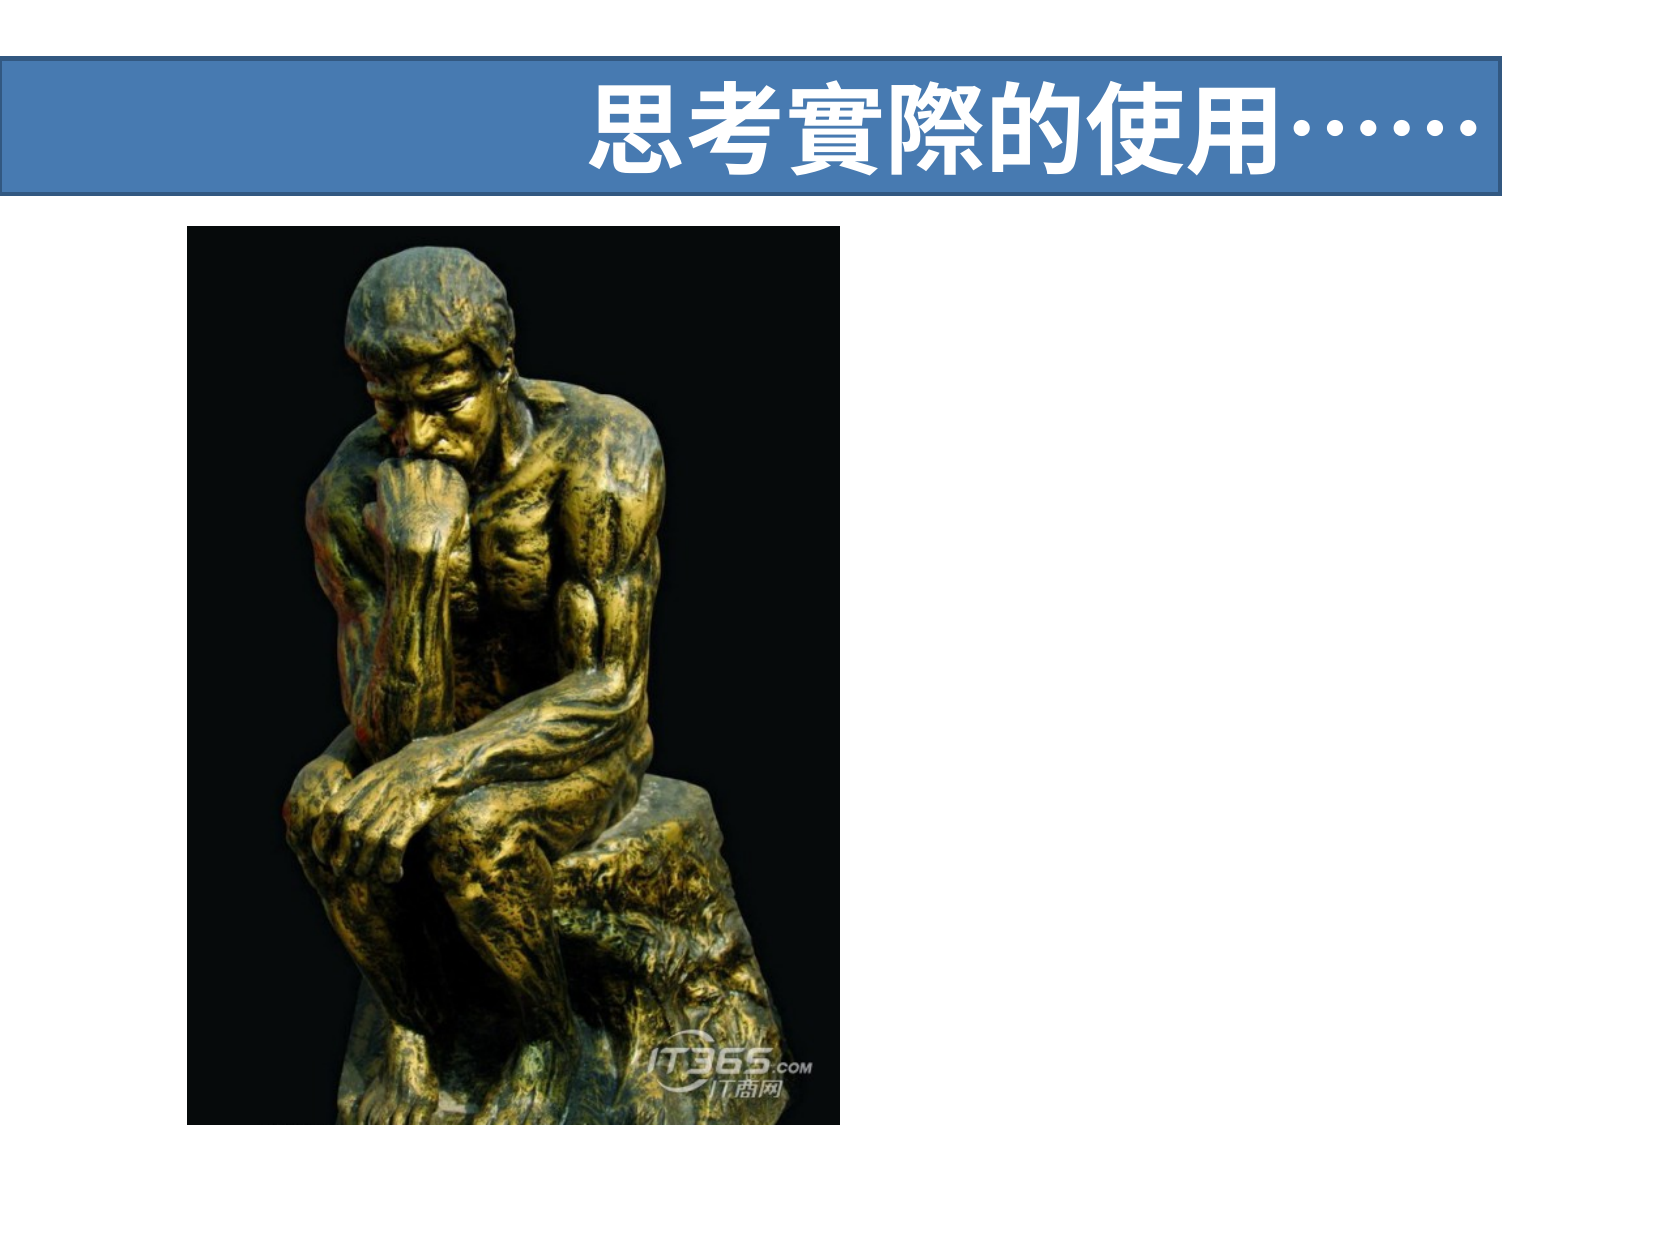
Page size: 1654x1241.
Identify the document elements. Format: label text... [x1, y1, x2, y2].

text_box 思考實際的使用…… [0, 58, 1501, 194]
picture [187, 226, 840, 1126]
